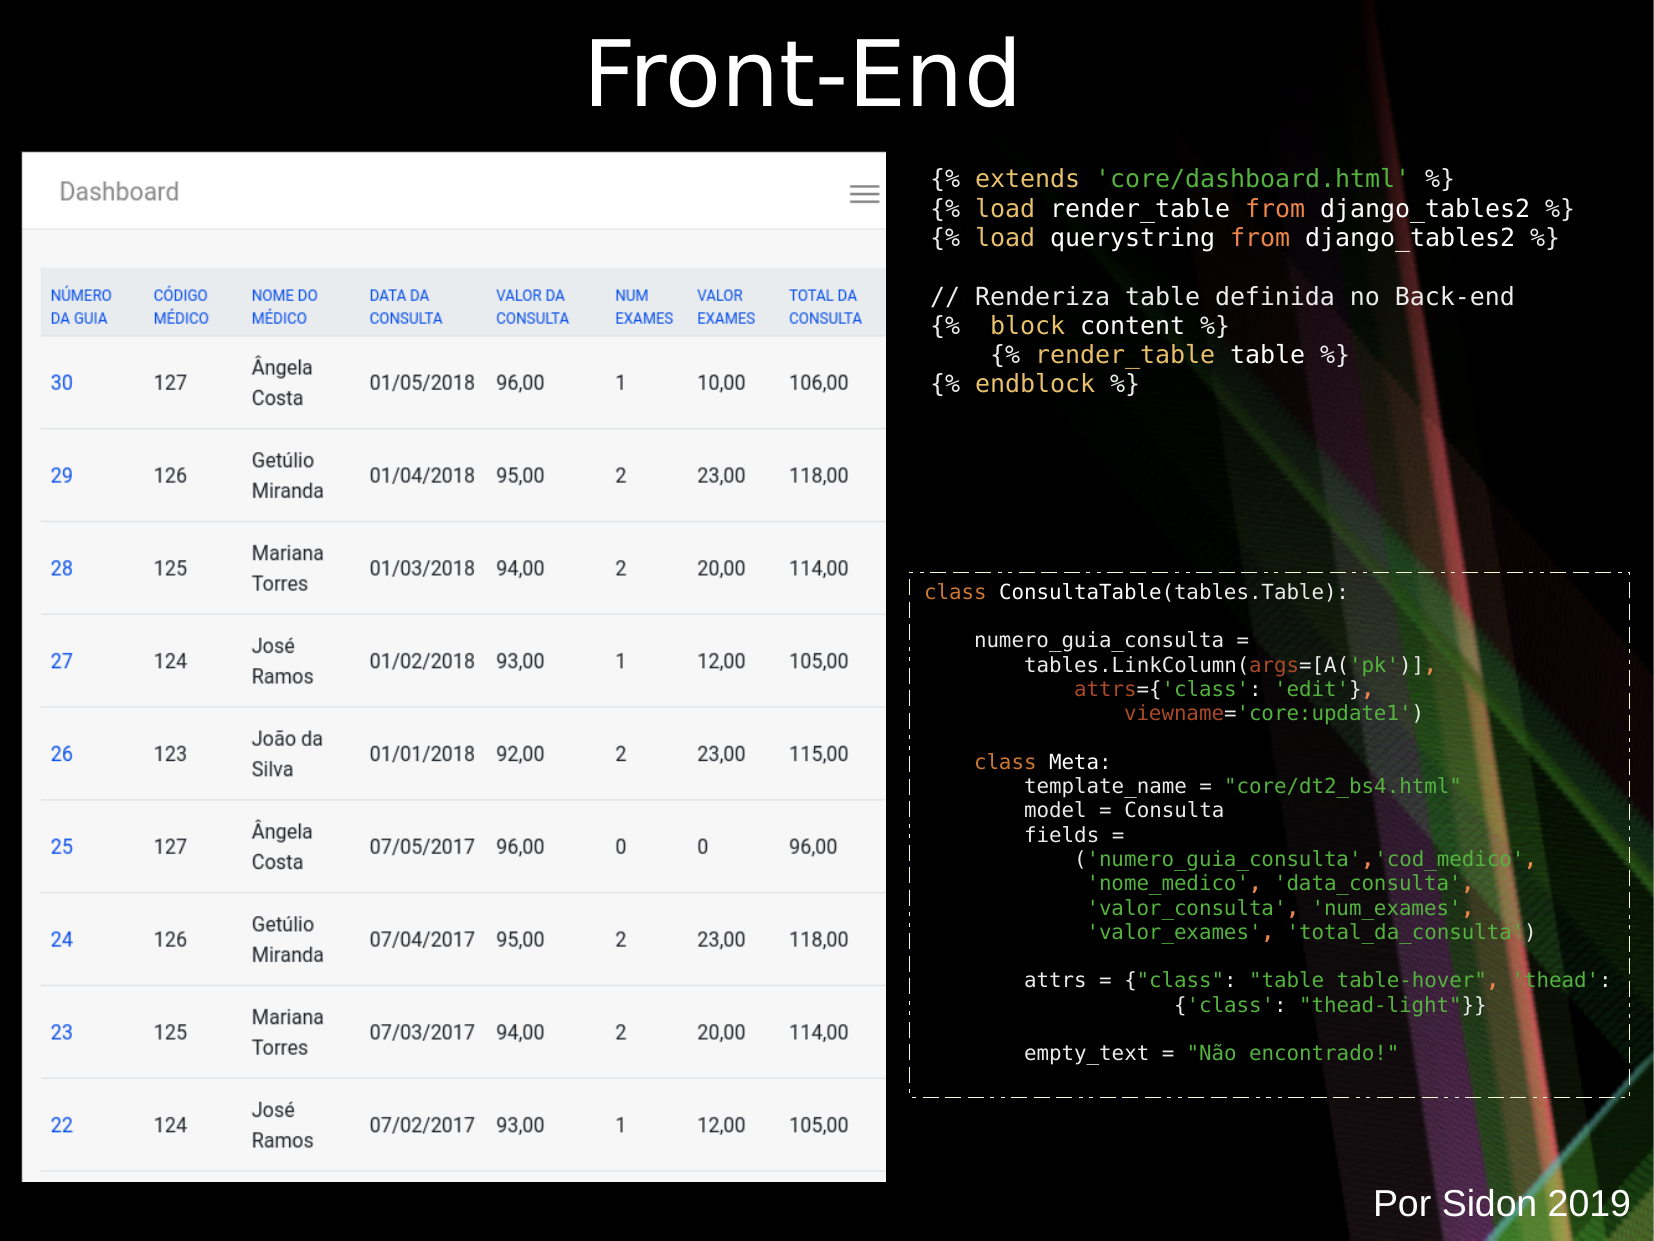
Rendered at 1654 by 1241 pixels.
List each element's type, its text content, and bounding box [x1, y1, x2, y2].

title Front-End [555, 13, 1052, 136]
picture [0, 0, 1654, 1241]
text_box {% extends 'core/dashboard.html' %} {% load render_table from django_tables2 %} {% load querystring from django_tables2 %} // Renderiza table definida no Back-end {% block content %} {% render_table table %} {% endblock %} [915, 157, 1613, 449]
text_box class ConsultaTable(tables.Table): numero_guia_consulta = tables.LinkColumn(args=[A('pk')], attrs={'class': 'edit'}, viewname='core:update1') class Meta: template_name = "core/dt2_bs4.html" model = Consulta fields = ('numero_guia_consulta','cod_medico', 'nome_medico', 'data_consulta', 'valor_consulta', 'num_exames', 'valor_exames', 'total_da_consulta') attrs = {"class": "table table-hover", 'thead': {'class': "thead-light"}} empty_text = "Não encontrado!" [909, 572, 1630, 1098]
text_box Por Sidon 2019 [1358, 1175, 1646, 1233]
